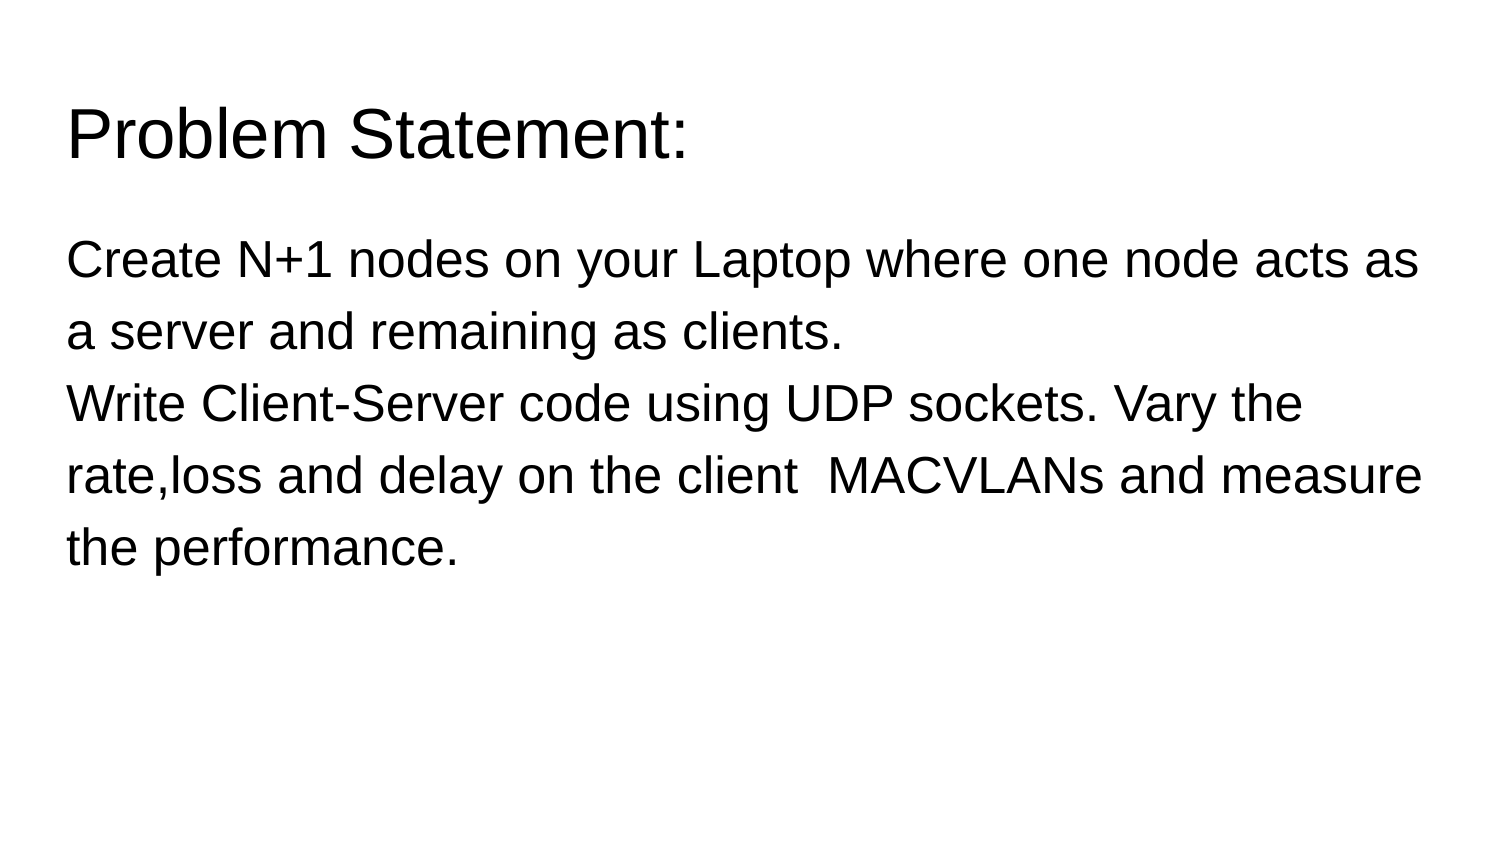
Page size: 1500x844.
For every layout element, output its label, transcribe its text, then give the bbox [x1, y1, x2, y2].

list Create N+1 nodes on your Laptop where one node acts as a server and remaining as clients. Write Client-Server code using UDP sockets. Vary the rate,loss and delay on the client MACVLANs and measure the performance. [51, 201, 1449, 844]
title Problem Statement: [51, 72, 1449, 167]
